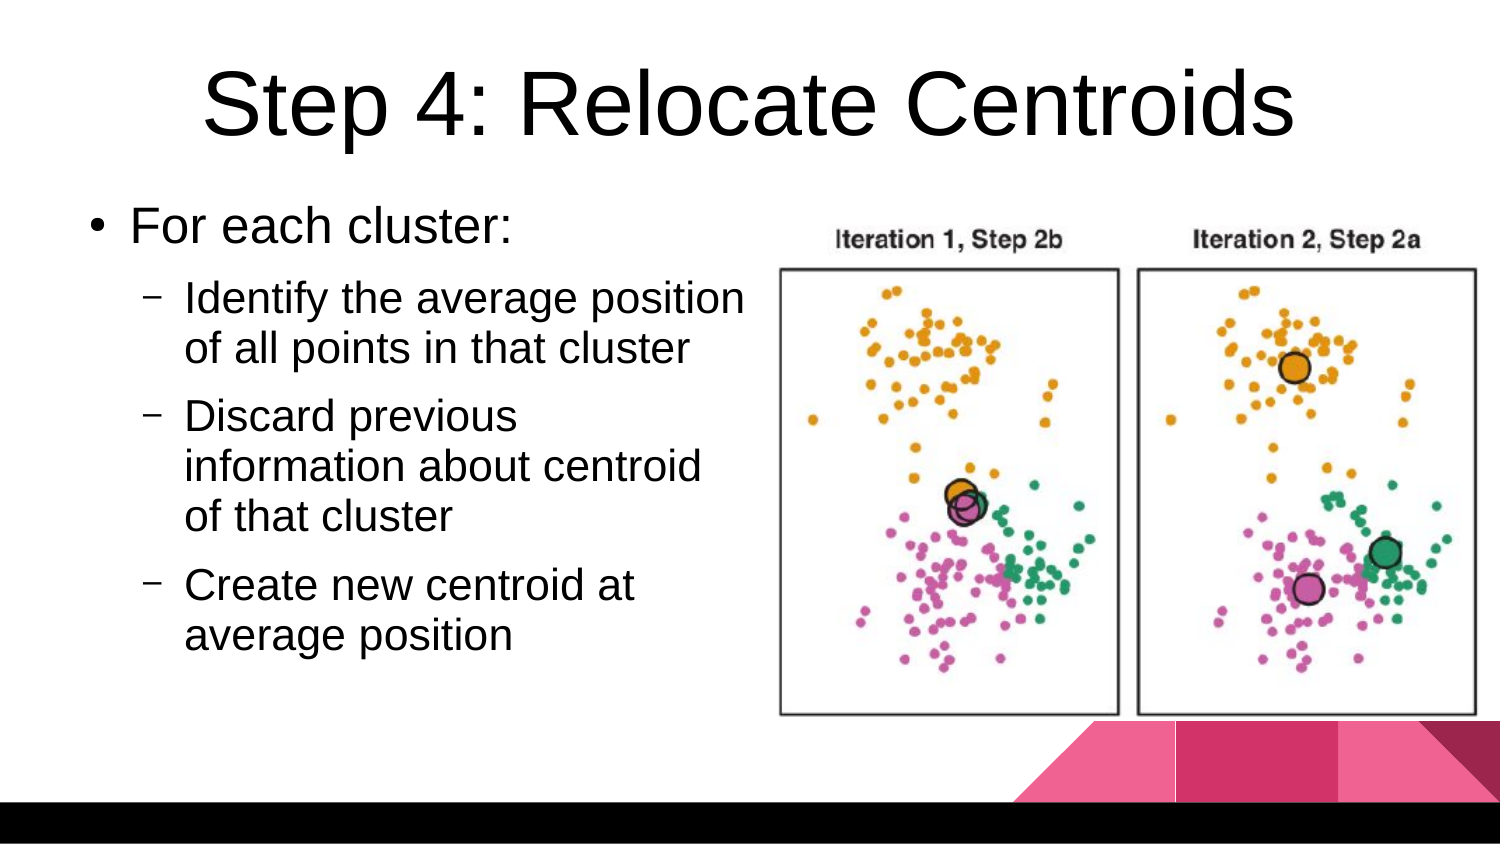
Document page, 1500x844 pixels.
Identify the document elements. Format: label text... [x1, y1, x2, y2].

title Step 4: Relocate Centroids [75, 33, 1425, 175]
list For each cluster: Identify the average position of all points in that cluster Discard previous information about centroid of that cluster Create new centroid at average position [75, 197, 751, 687]
picture [761, 209, 1500, 721]
